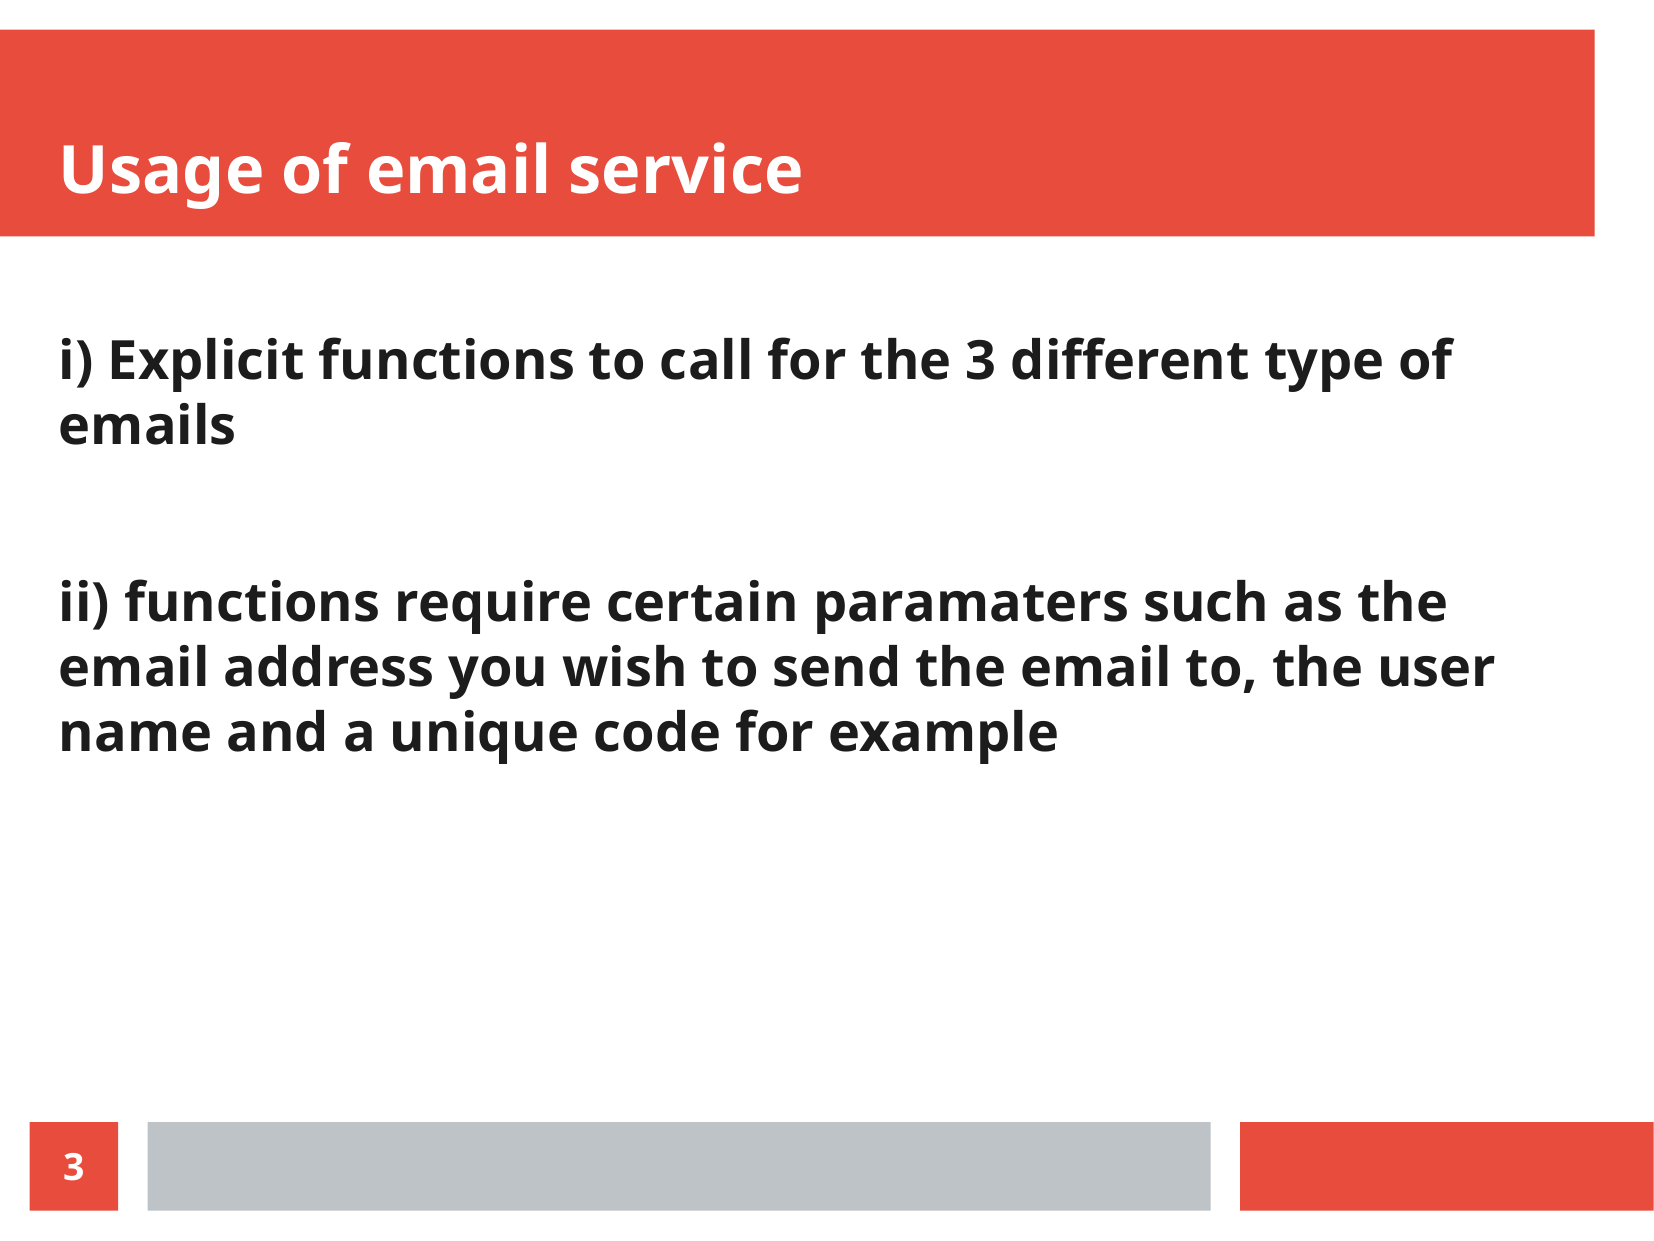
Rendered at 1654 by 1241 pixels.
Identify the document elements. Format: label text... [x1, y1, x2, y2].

list i) Explicit functions to call for the 3 different type of emails ii) functions require certain paramaters such as the email address you wish to send the email to, the user name and a unique code for example [59, 324, 1565, 1093]
title Usage of email service [59, 59, 1595, 207]
text_box [29, 1122, 119, 1211]
